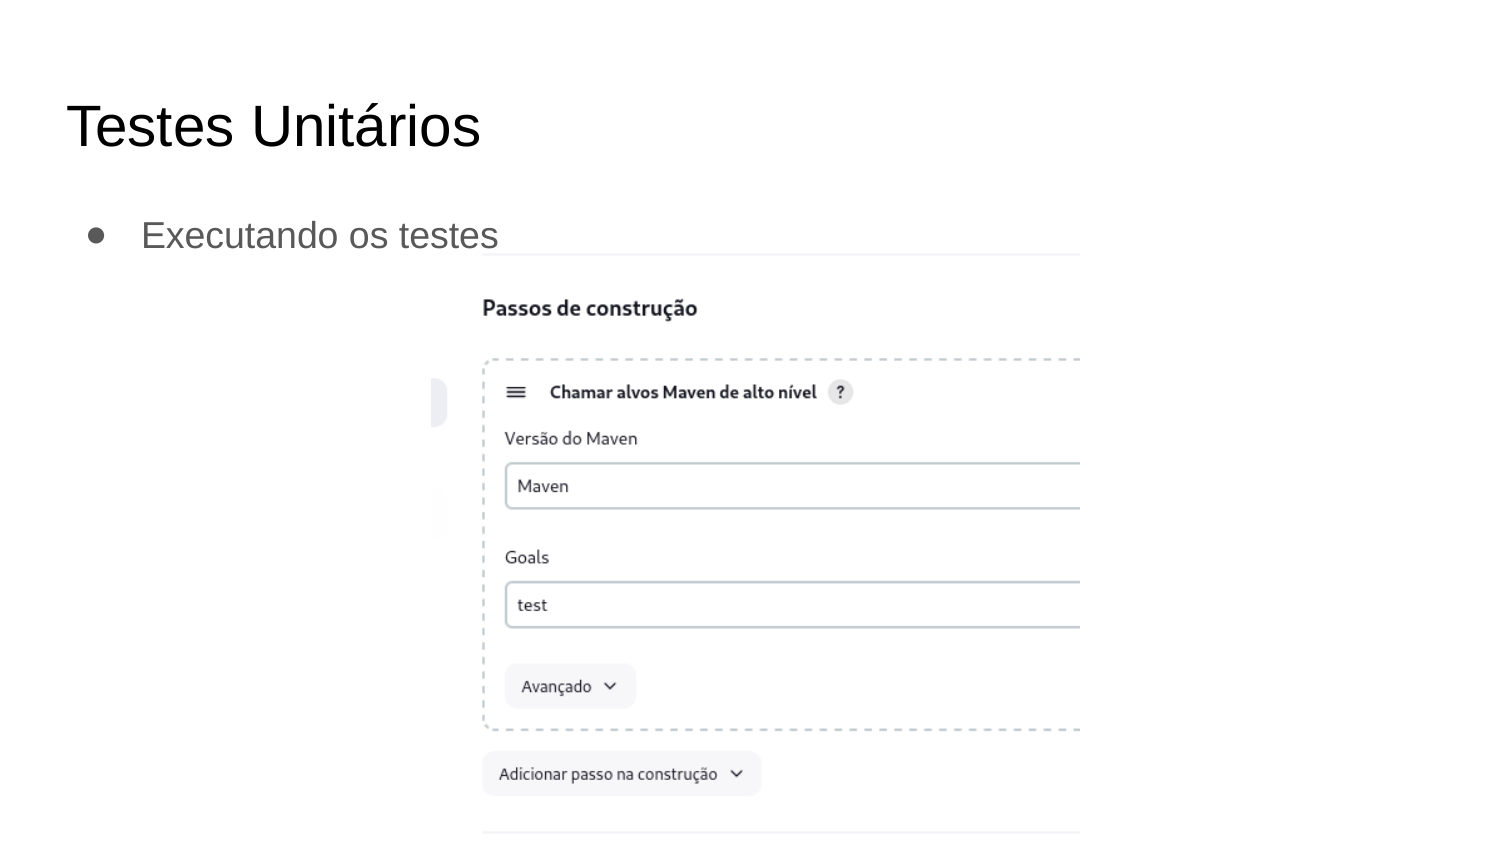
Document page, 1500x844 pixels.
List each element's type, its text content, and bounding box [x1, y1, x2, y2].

title Testes Unitários [51, 72, 1449, 167]
list Executando os testes [51, 189, 1489, 750]
picture [431, 252, 1080, 840]
